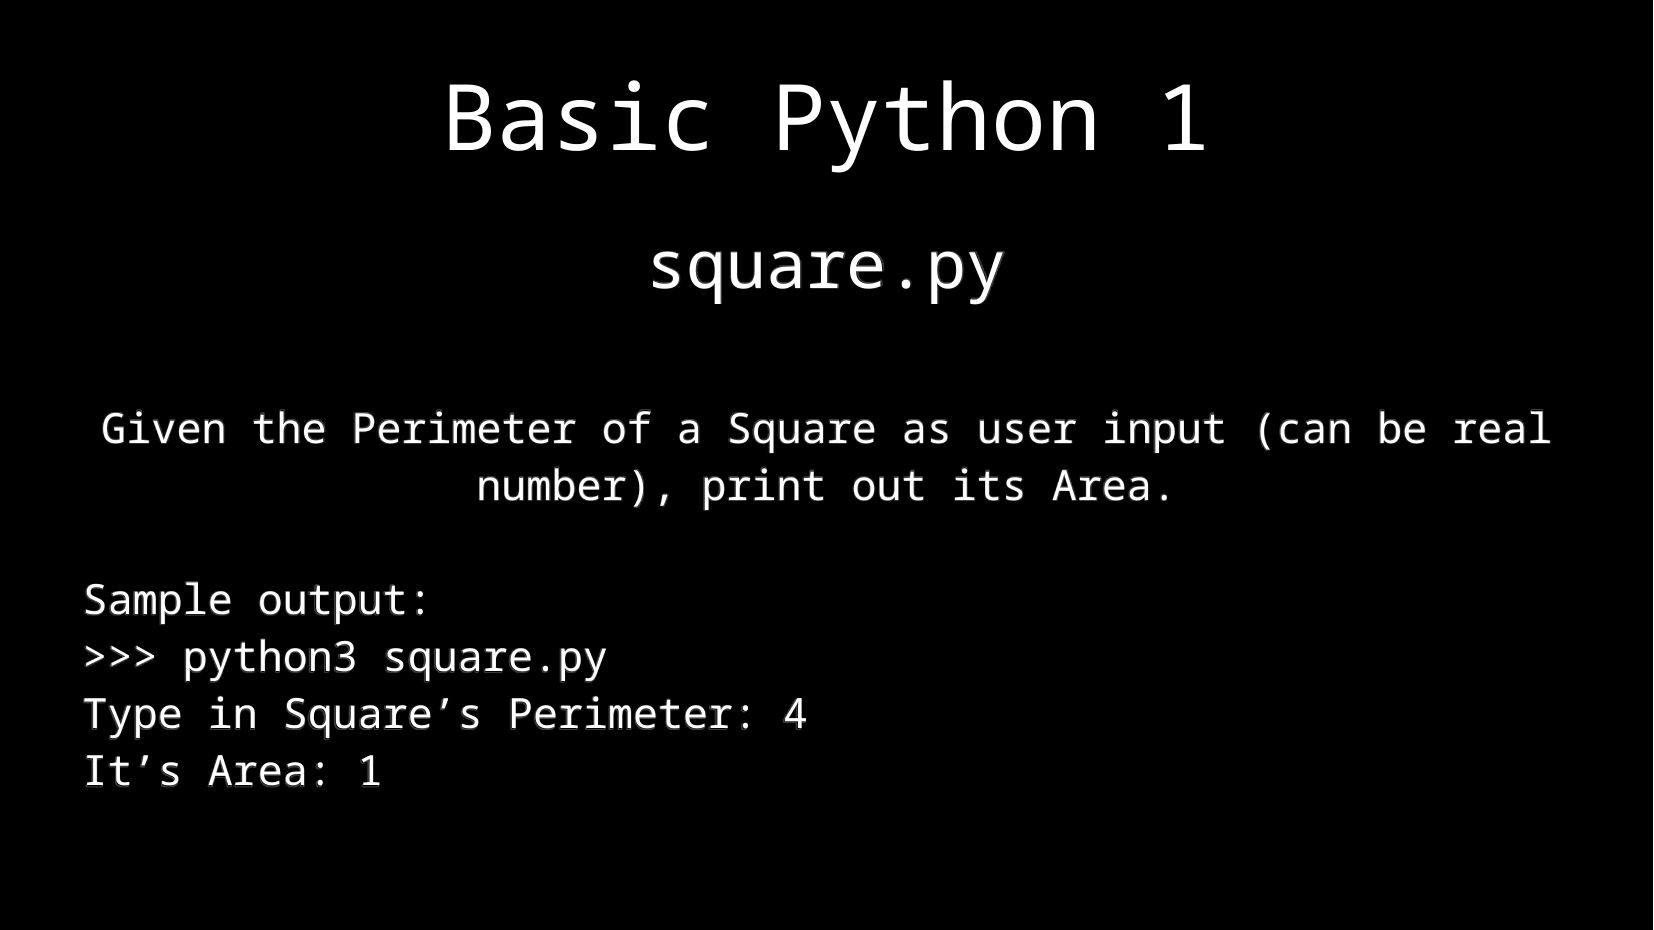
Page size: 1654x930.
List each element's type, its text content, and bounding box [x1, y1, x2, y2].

title Basic Python 1 [82, 37, 1571, 193]
subtitle square.py Given the Perimeter of a Square as user input (can be real number), print out its Area. Sample output: >>> python3 square.py Type in Square’s Perimeter: 4 It’s Area: 1 [82, 217, 1571, 871]
